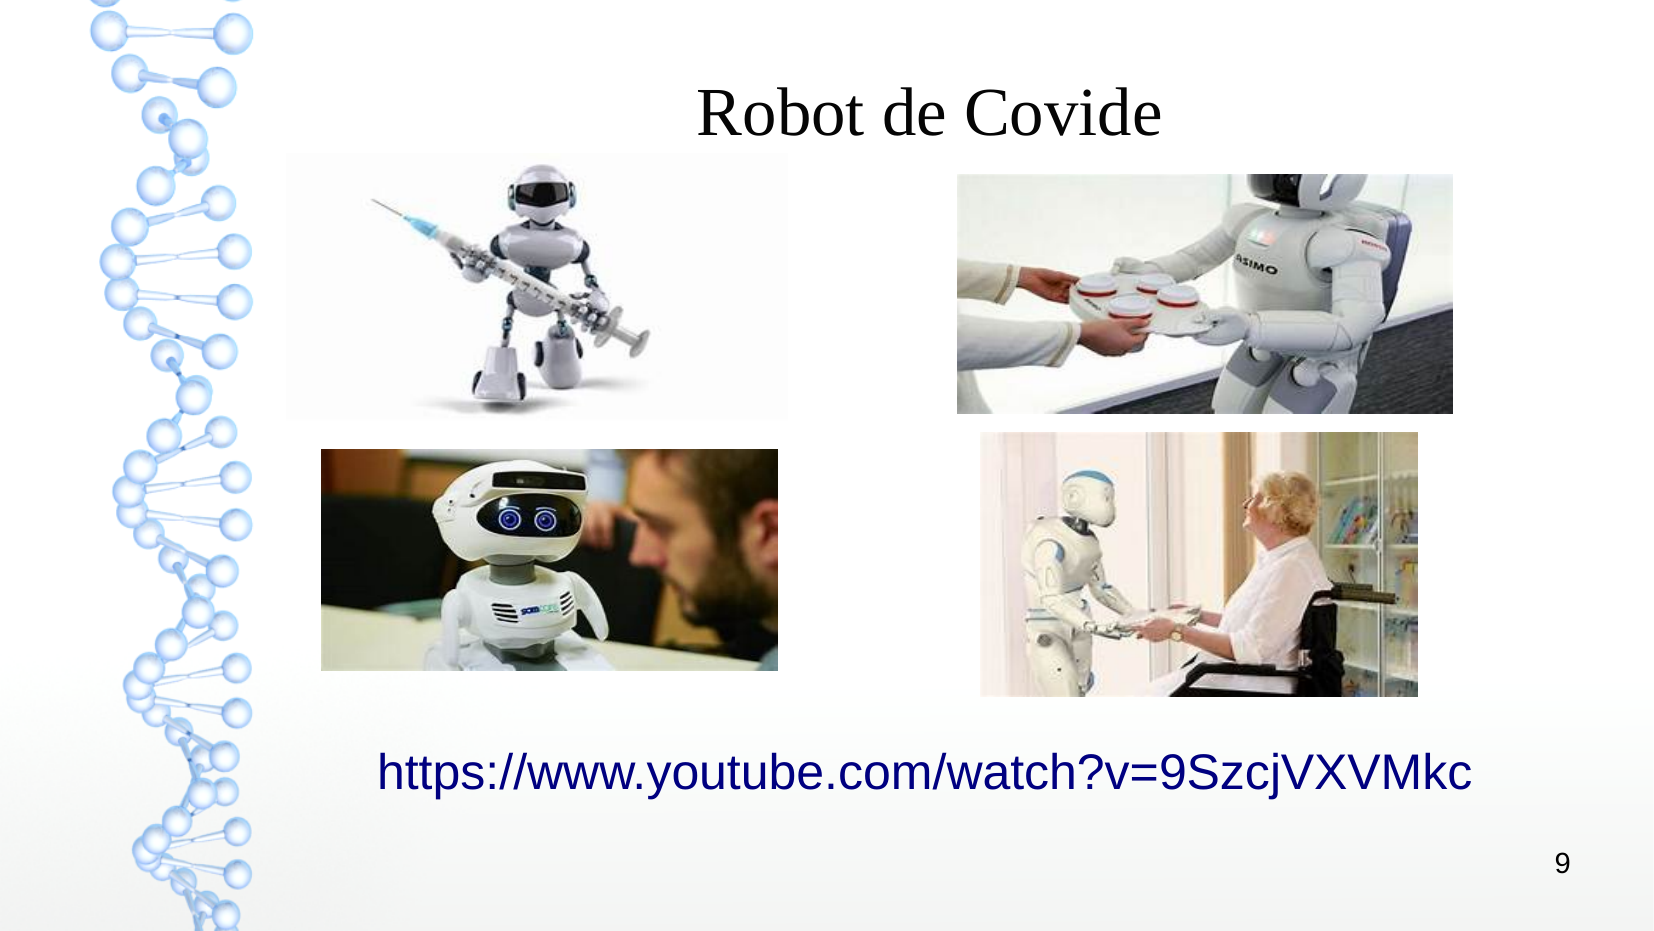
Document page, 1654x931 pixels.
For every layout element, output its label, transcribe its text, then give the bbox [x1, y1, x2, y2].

title Robot de Covide [265, 35, 1595, 189]
list [265, 141, 915, 721]
list https://www.youtube.com/watch?v=9SzcjVXVMkc [306, 744, 1636, 833]
picture [0, 0, 1654, 931]
